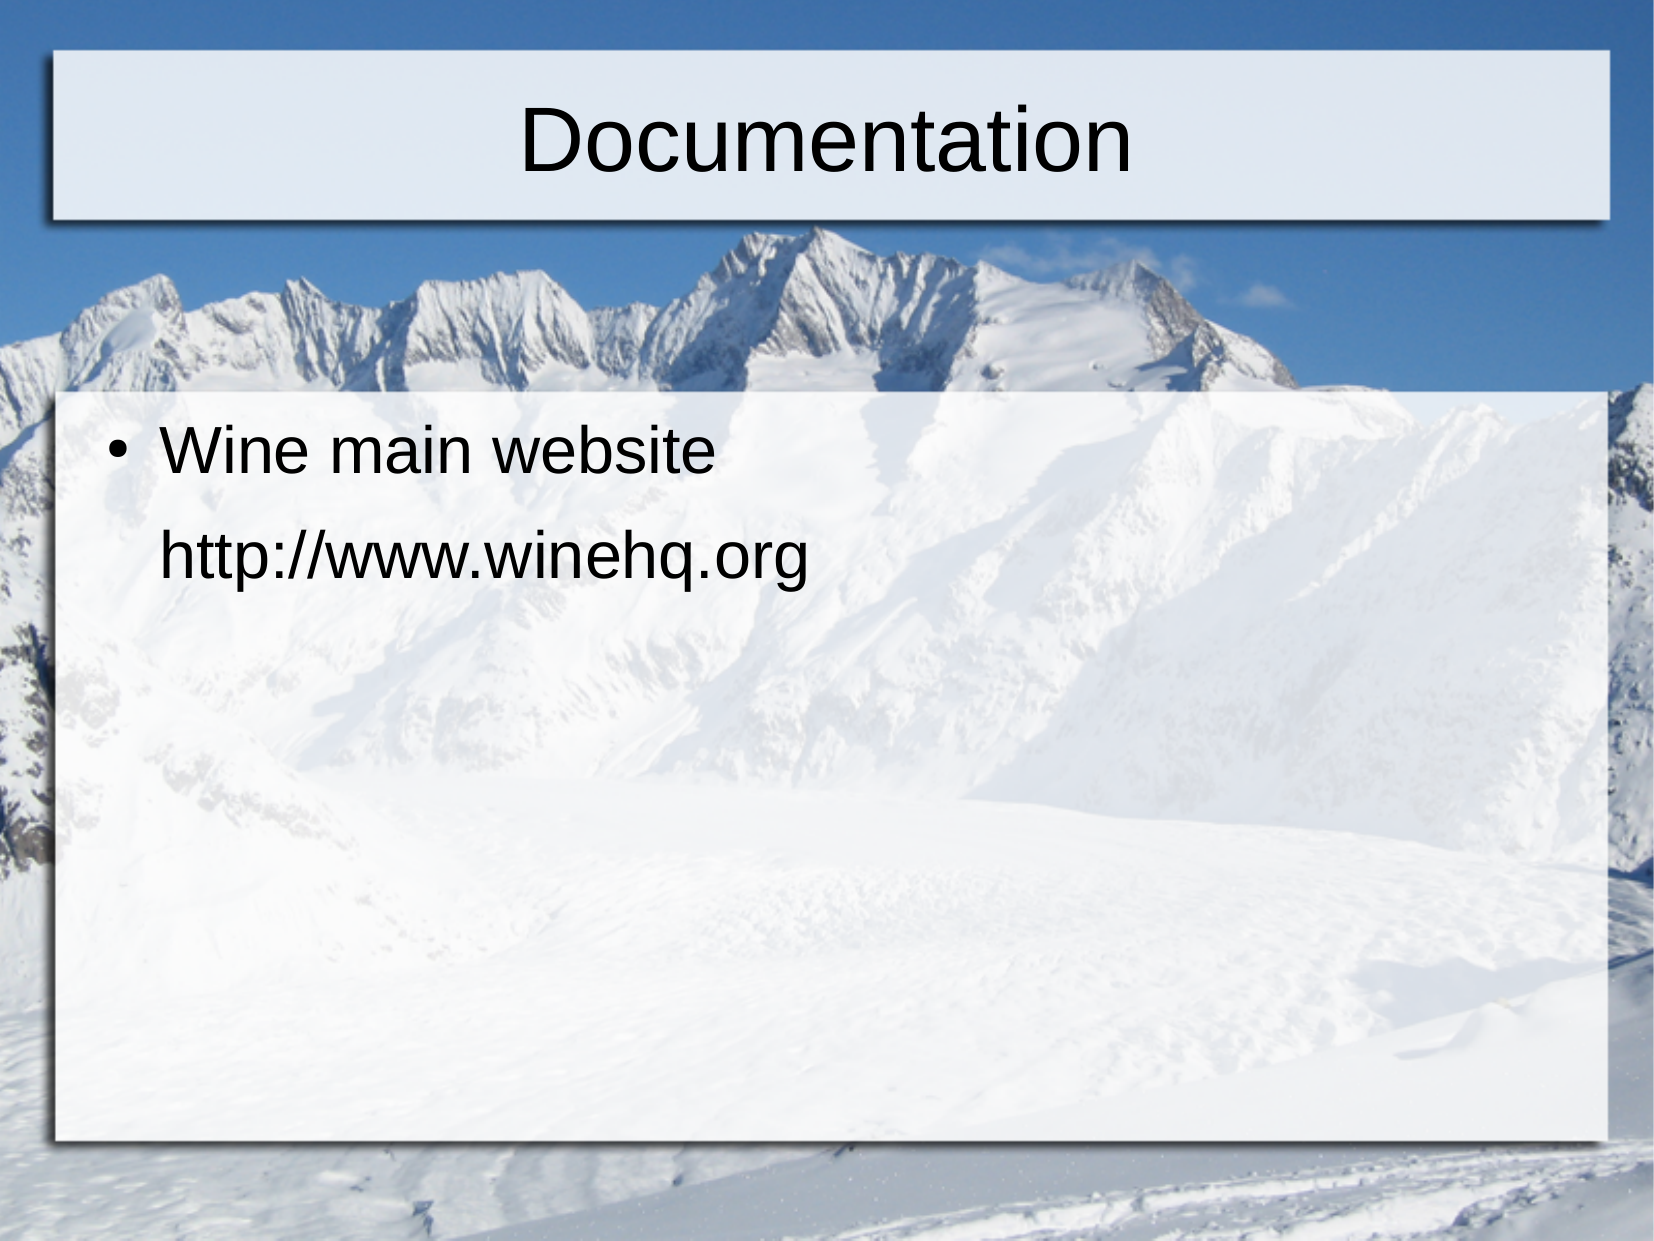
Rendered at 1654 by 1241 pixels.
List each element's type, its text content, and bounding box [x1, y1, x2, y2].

list Wine main website http://www.winehq.org [88, 413, 1571, 1232]
picture [0, 0, 1654, 1241]
title Documentation [59, 61, 1595, 219]
